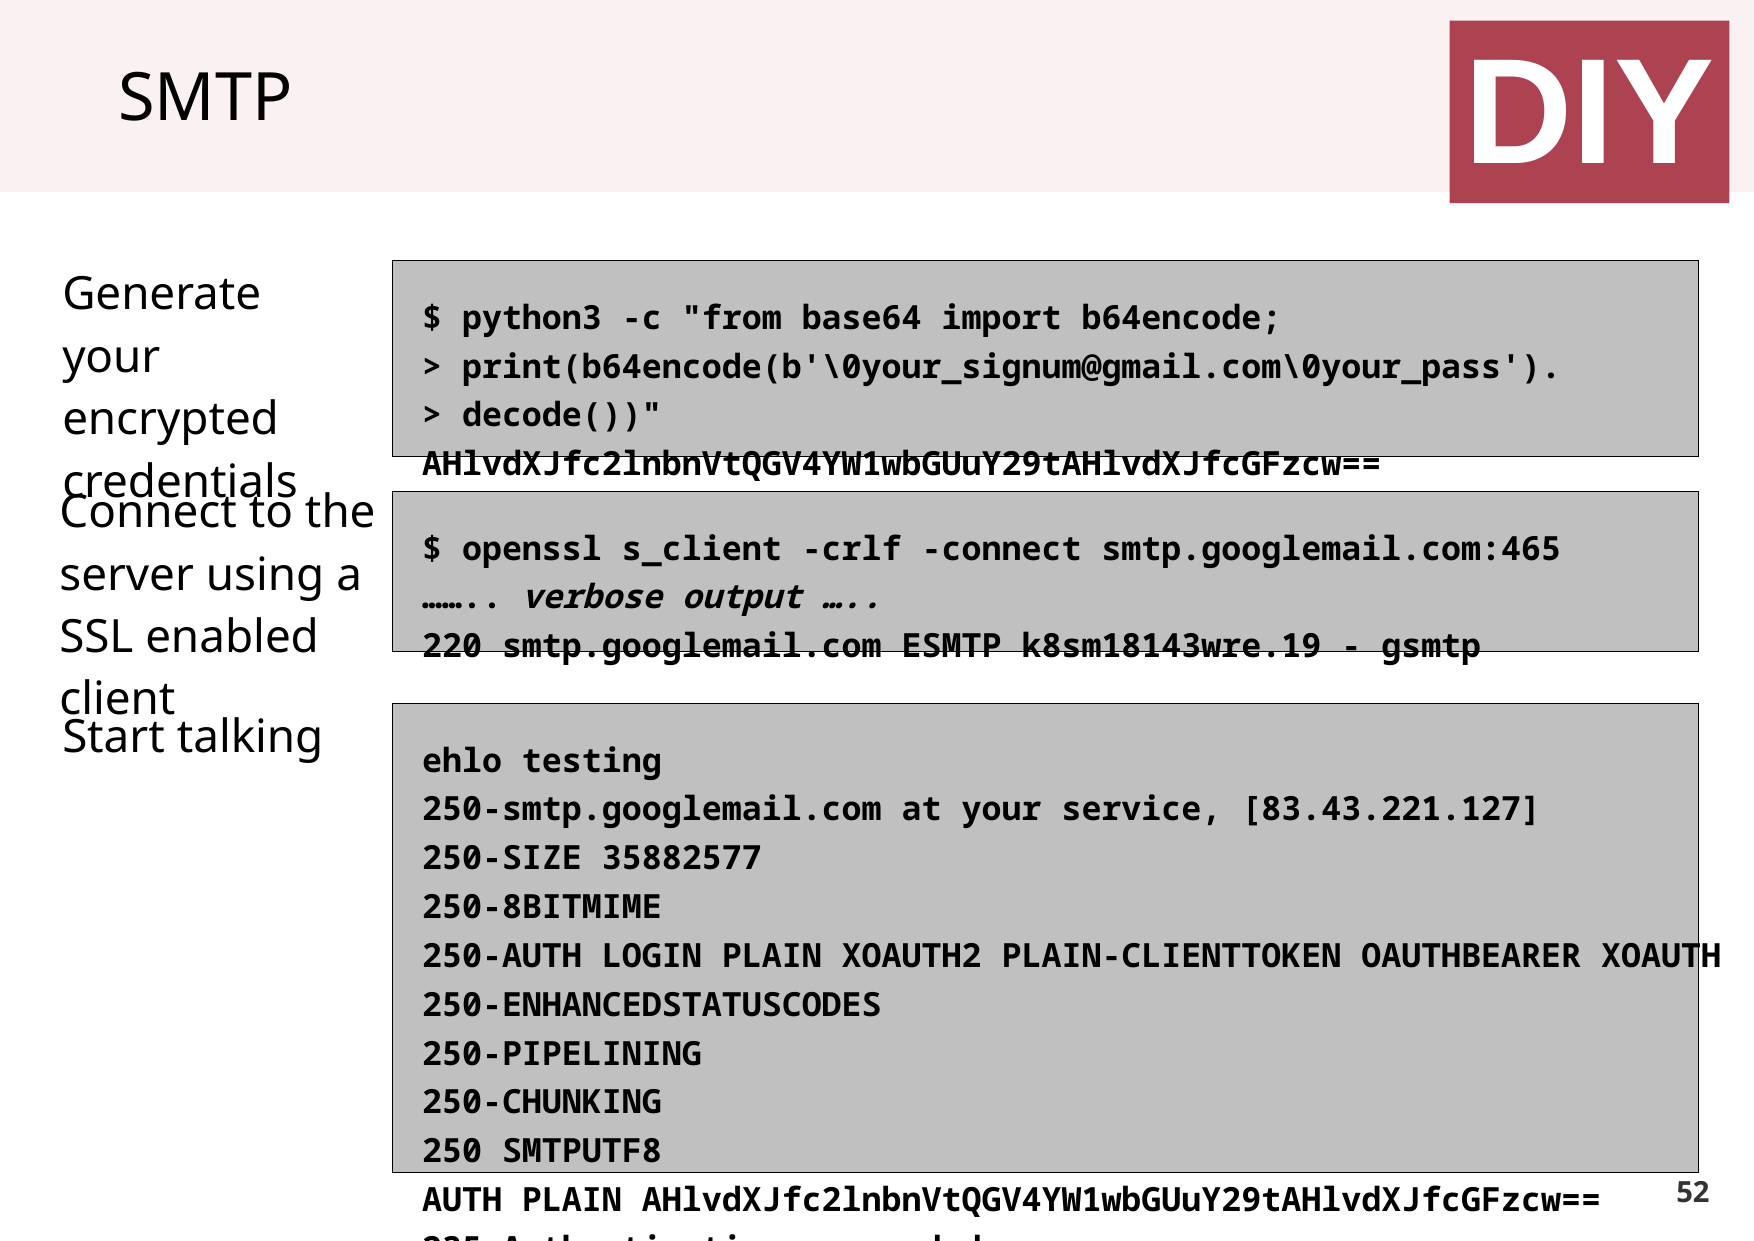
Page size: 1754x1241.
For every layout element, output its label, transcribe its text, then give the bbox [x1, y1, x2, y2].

title SMTP [118, 7, 1371, 185]
list Connect to the server using a SSL enabled client [59, 478, 379, 681]
list Generate your encrypted credentials [62, 260, 371, 468]
text_box $ python3 -c "from base64 import b64encode; > print(b64encode(b'\0your_signum@gmail.com\0your_pass'). > decode())" AHlvdXJfc2lnbnVtQGV4YW1wbGUuY29tAHlvdXJfcGFzcw== [392, 260, 1699, 457]
list Start talking [62, 703, 392, 764]
text_box DIY [1449, 20, 1730, 204]
text_box ehlo testing 250-smtp.googlemail.com at your service, [83.43.221.127] 250-SIZE 35882577 250-8BITMIME 250-AUTH LOGIN PLAIN XOAUTH2 PLAIN-CLIENTTOKEN OAUTHBEARER XOAUTH 250-ENHANCEDSTATUSCODES 250-PIPELINING 250-CHUNKING 250 SMTPUTF8 AUTH PLAIN AHlvdXJfc2lnbnVtQGV4YW1wbGUuY29tAHlvdXJfcGFzcw== 235 Authentication succeeded mail from: your_signum@gmail.com [392, 703, 1699, 1173]
text_box $ openssl s_client -crlf -connect smtp.googlemail.com:465 …….. verbose output ….. 220 smtp.googlemail.com ESMTP k8sm18143wre.19 - gsmtp [392, 491, 1699, 652]
